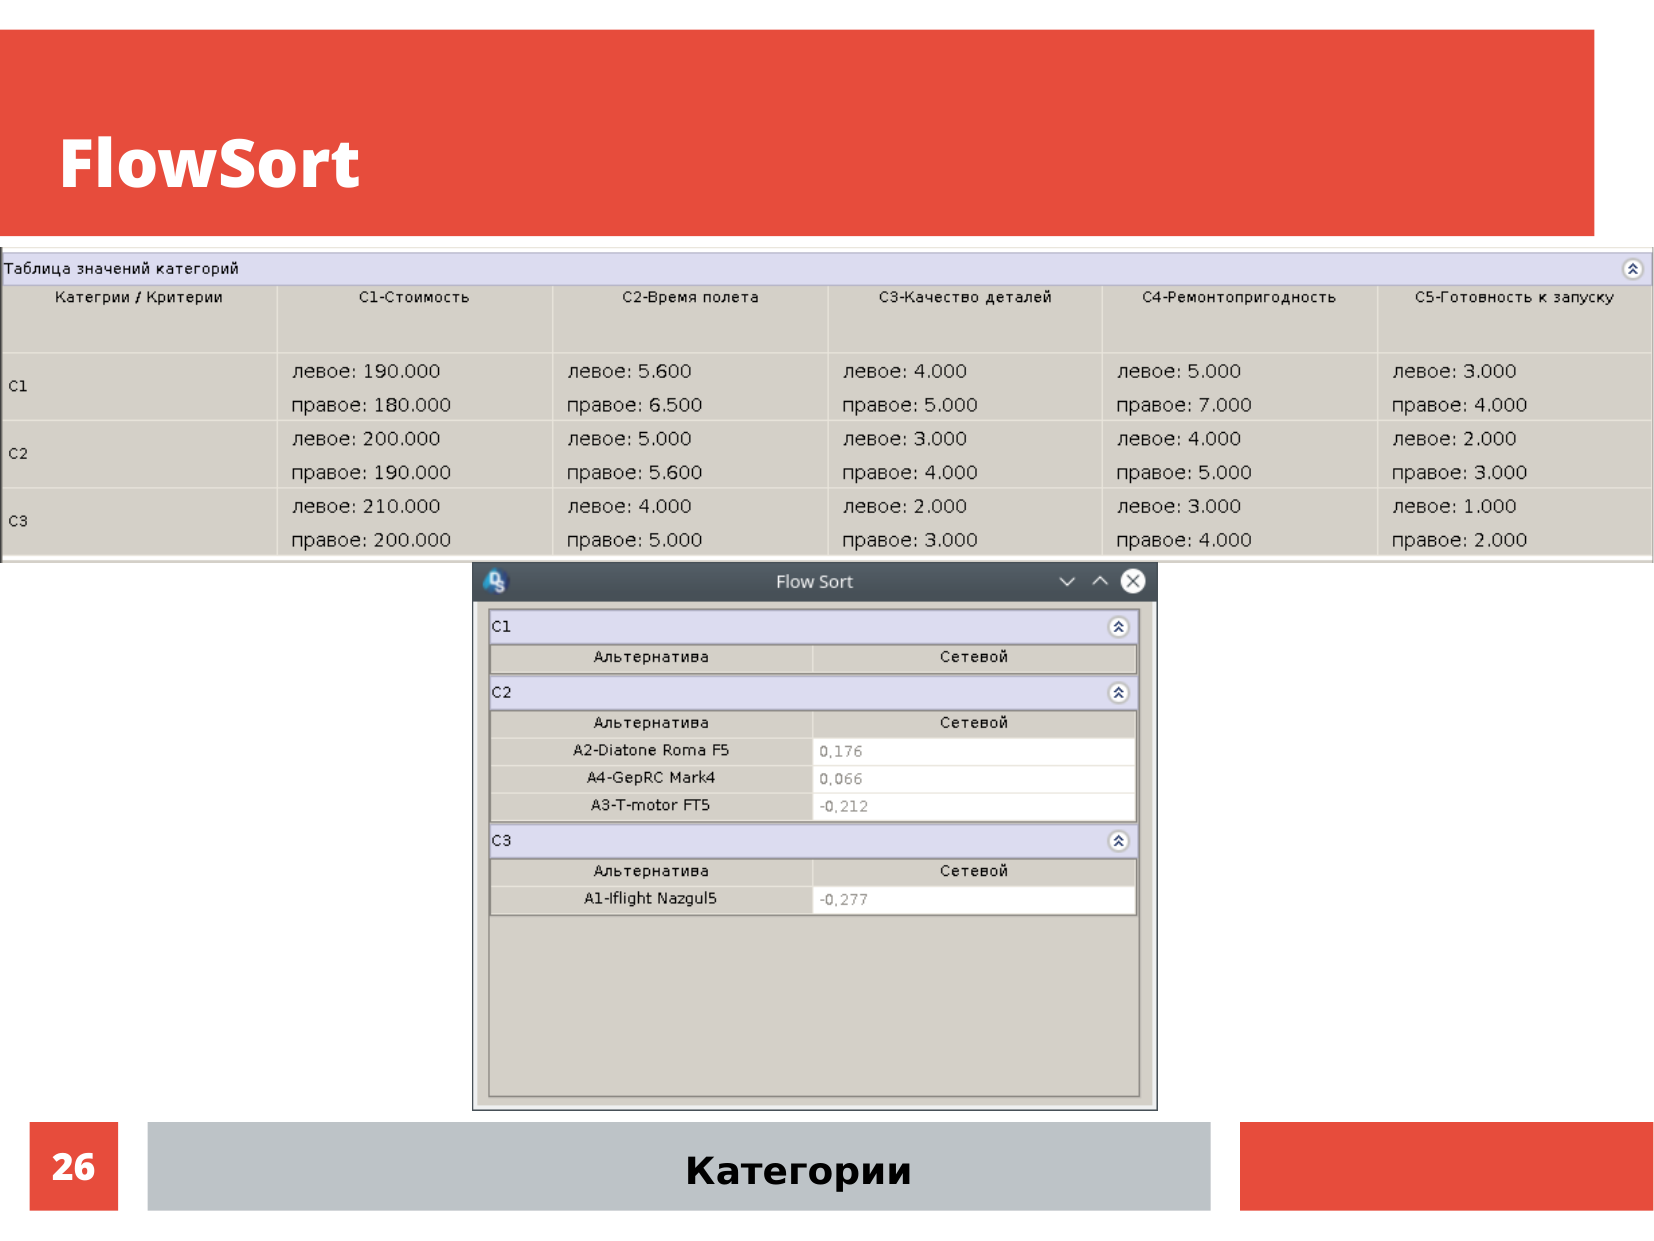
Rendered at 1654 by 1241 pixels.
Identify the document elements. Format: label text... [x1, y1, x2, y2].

picture [0, 247, 1654, 1111]
title FlowSort [59, 59, 1595, 207]
title Категории [685, 1133, 1453, 1193]
